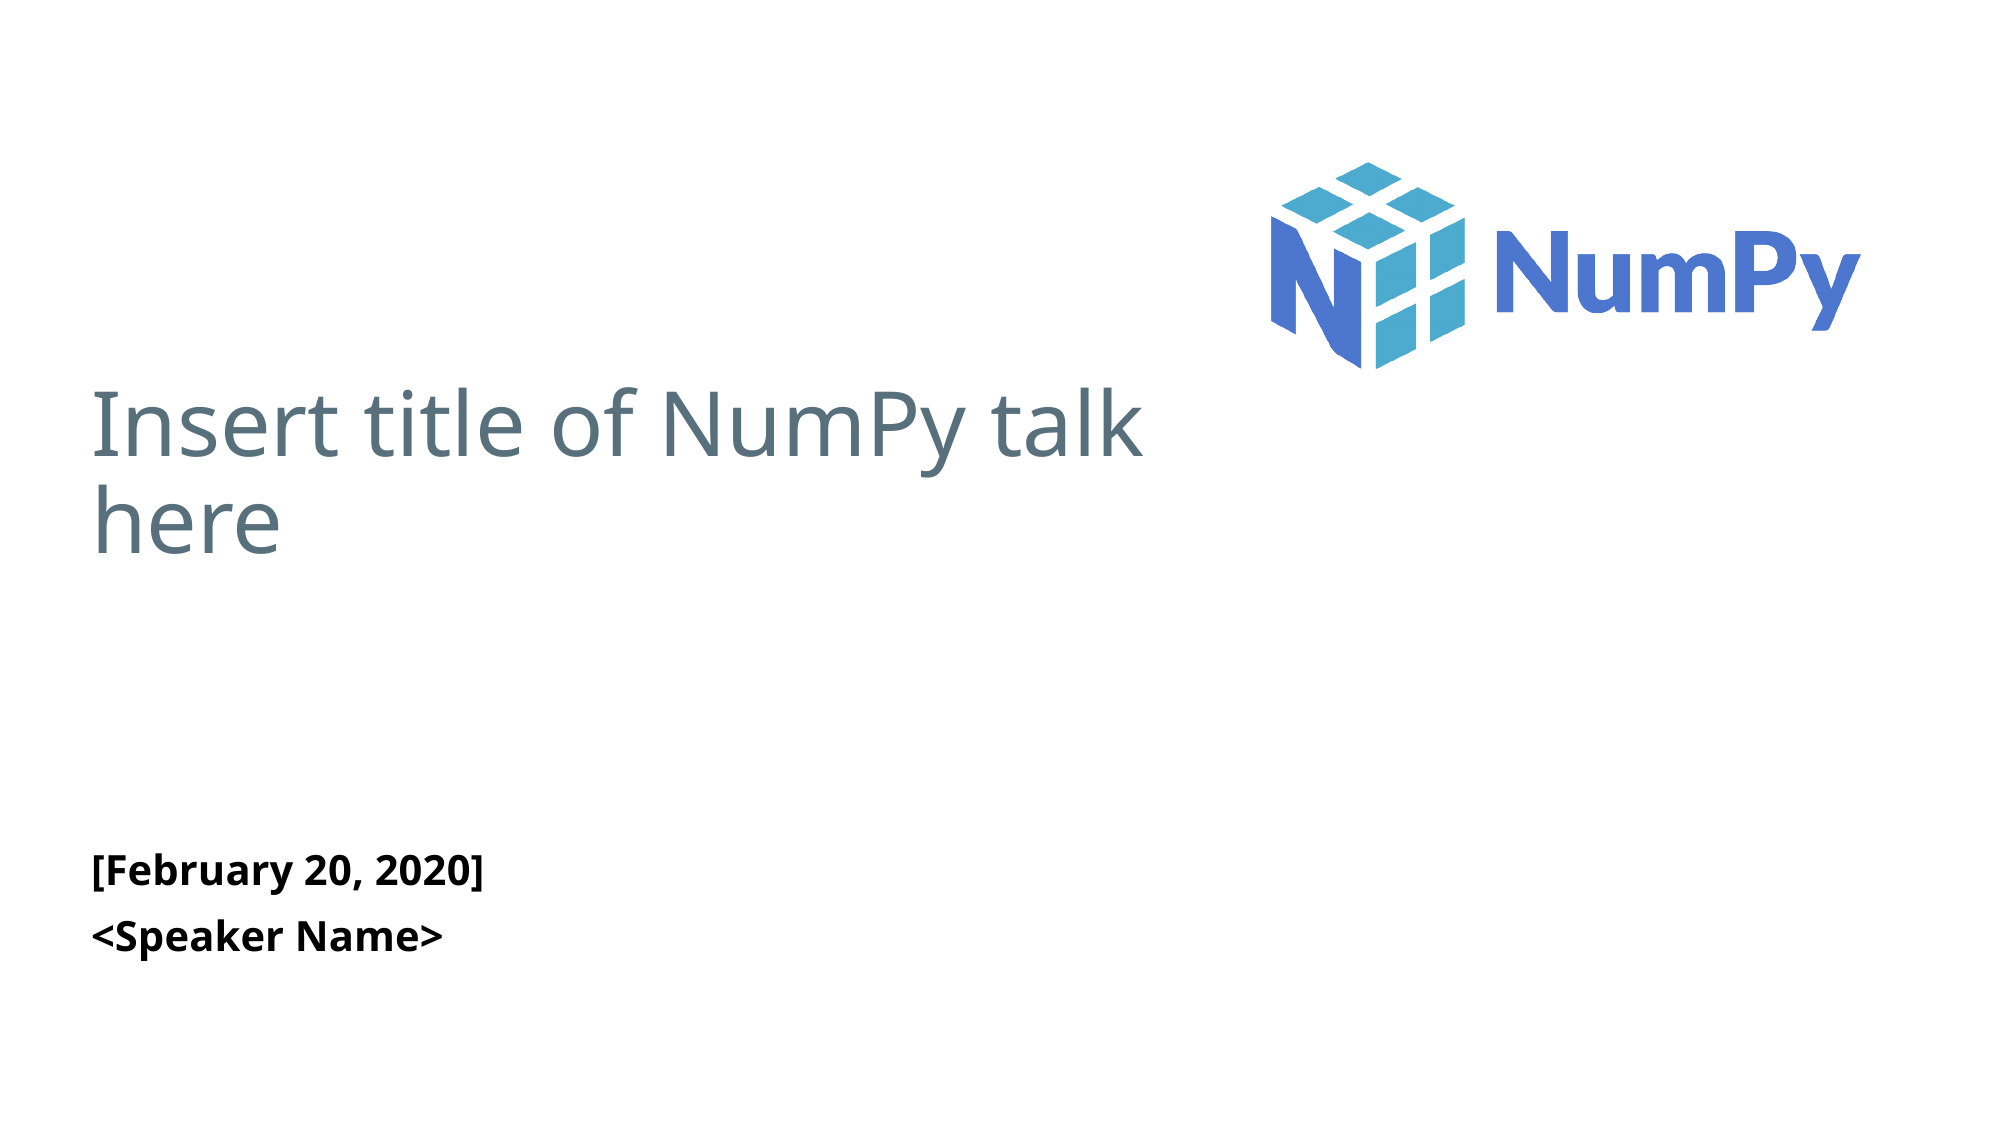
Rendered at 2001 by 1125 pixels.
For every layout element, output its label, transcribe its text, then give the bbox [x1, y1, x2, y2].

title Insert title of NumPy talk here [76, 394, 1178, 786]
subtitle [February 20, 2020] <Speaker Name> [76, 841, 1577, 1034]
picture [1230, 114, 1902, 417]
